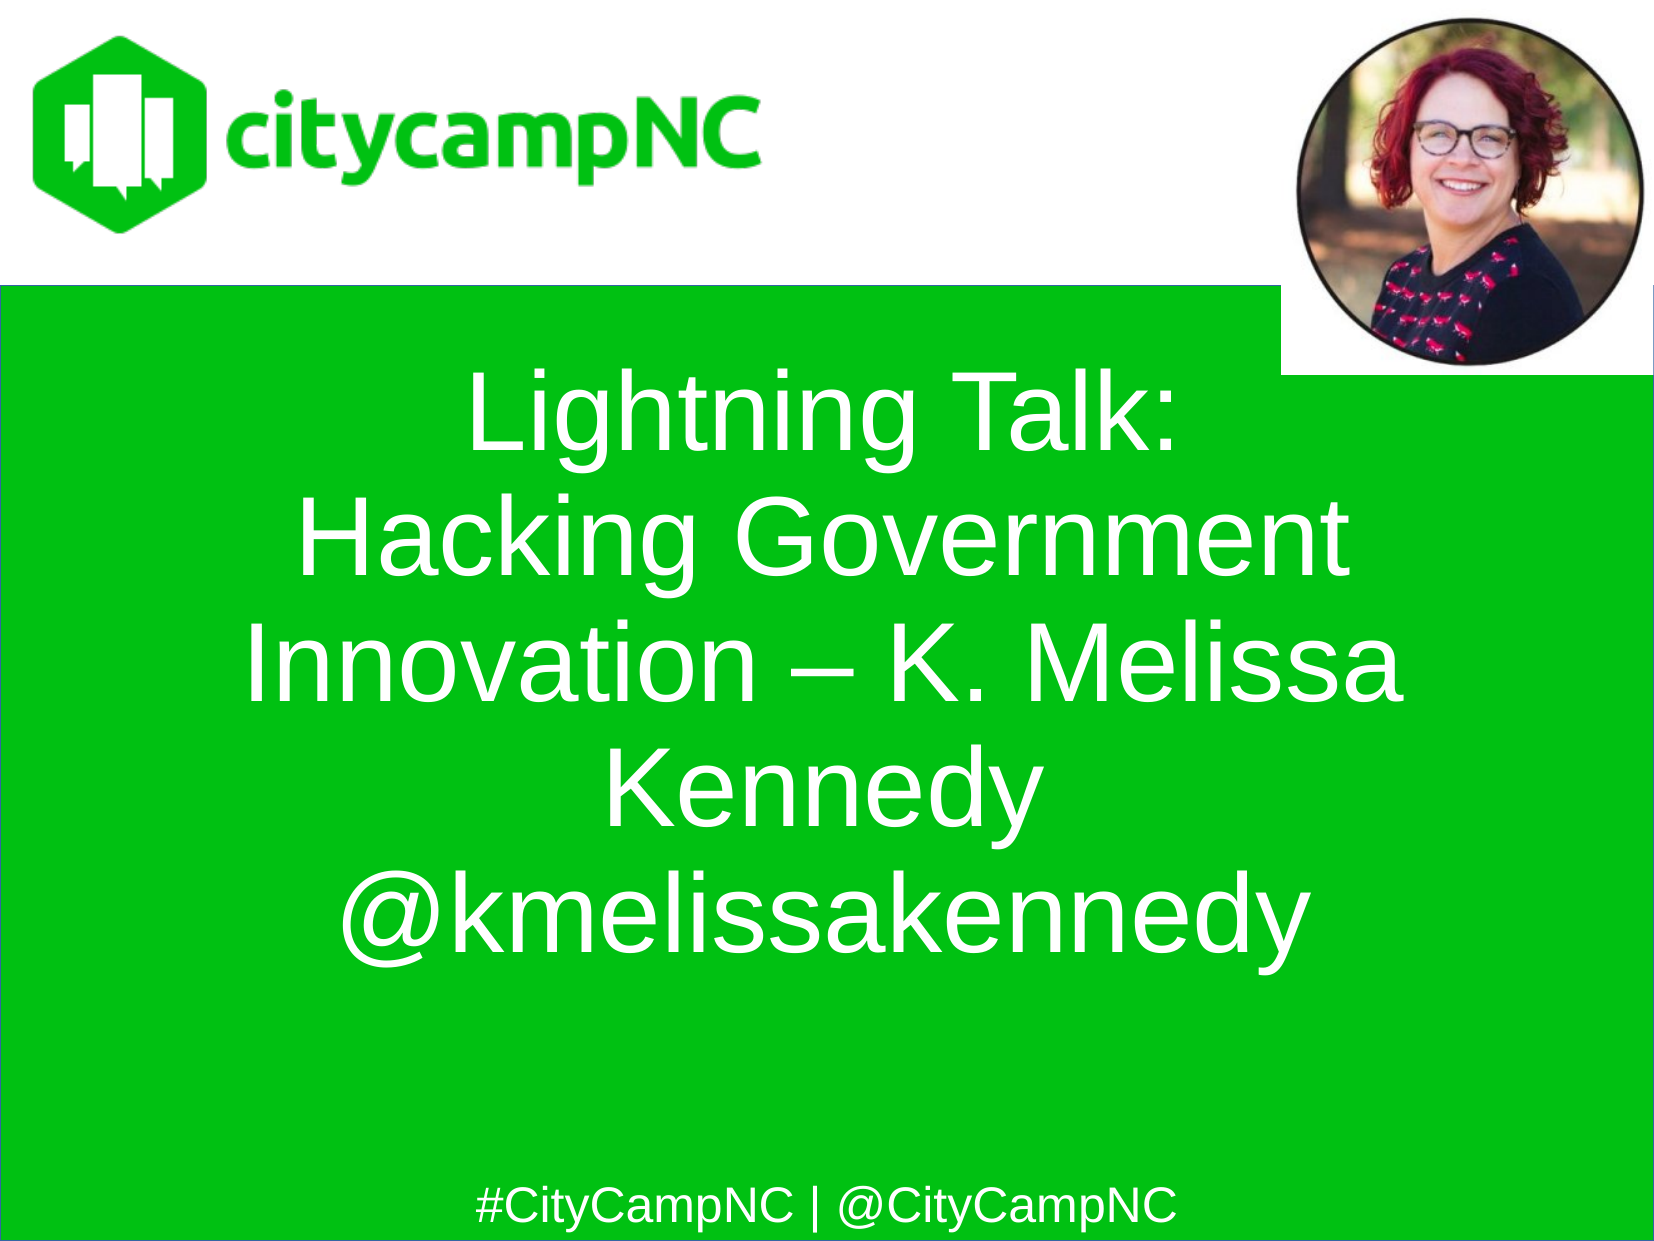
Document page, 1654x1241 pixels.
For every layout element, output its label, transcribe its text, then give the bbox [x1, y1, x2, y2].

subtitle Lightning Talk: Hacking Government Innovation – K. Melissa Kennedy @kmelissakennedy [75, 315, 1571, 1010]
picture [0, 3, 794, 267]
picture [1281, 0, 1654, 376]
